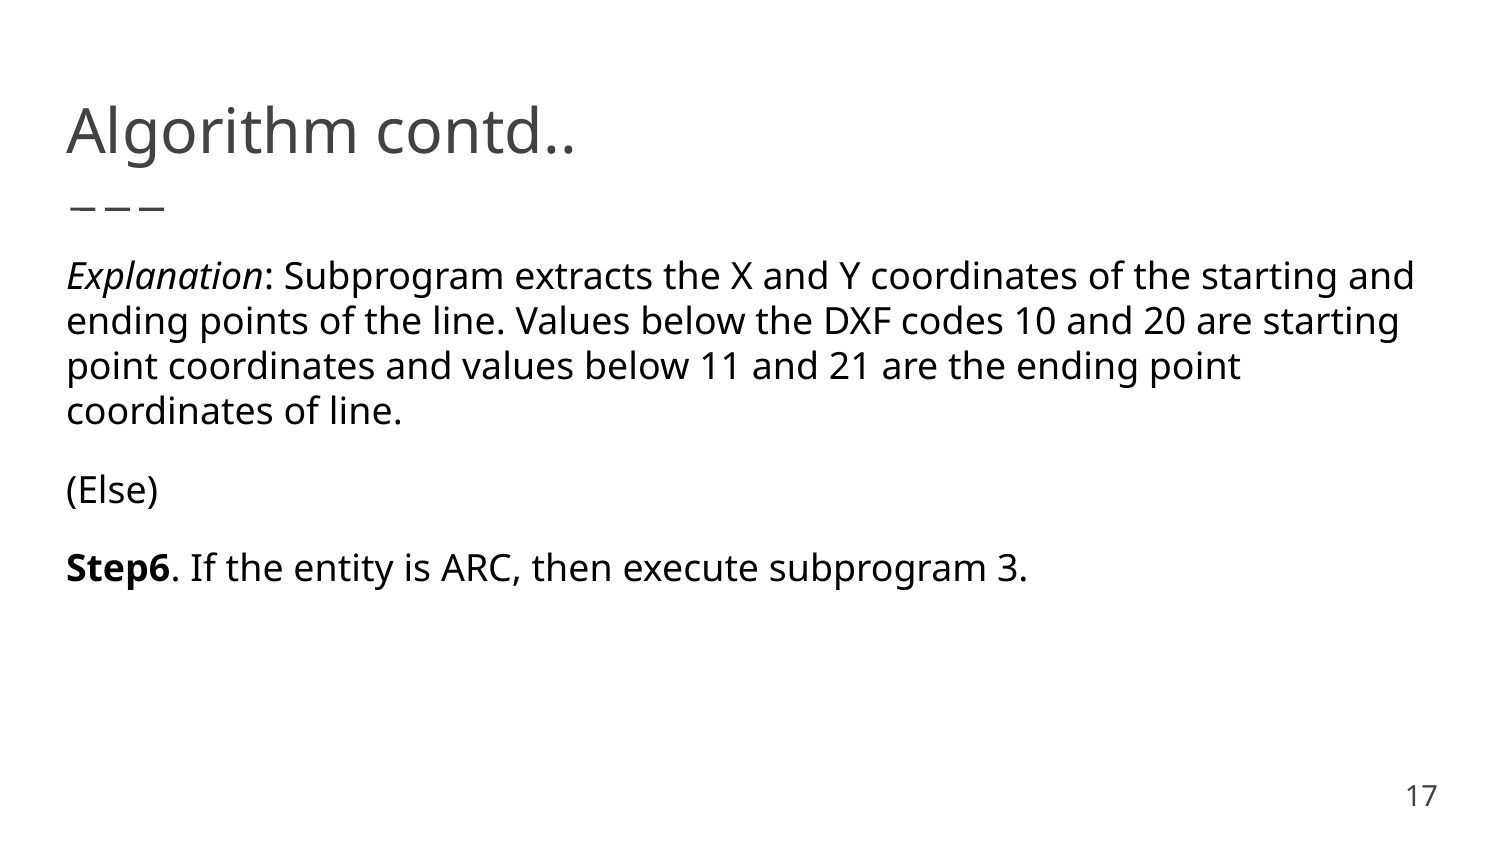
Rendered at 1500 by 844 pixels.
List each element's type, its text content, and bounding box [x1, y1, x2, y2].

list Explanation: Subprogram extracts the X and Y coordinates of the starting and ending points of the line. Values below the DXF codes 10 and 20 are starting point coordinates and values below 11 and 21 are the ending point coordinates of line. (Else) Step6. If the entity is ARC, then execute subprogram 3. [51, 237, 1449, 746]
title Algorithm contd.. [51, 61, 1449, 182]
slide_number <number> [1389, 764, 1480, 830]
